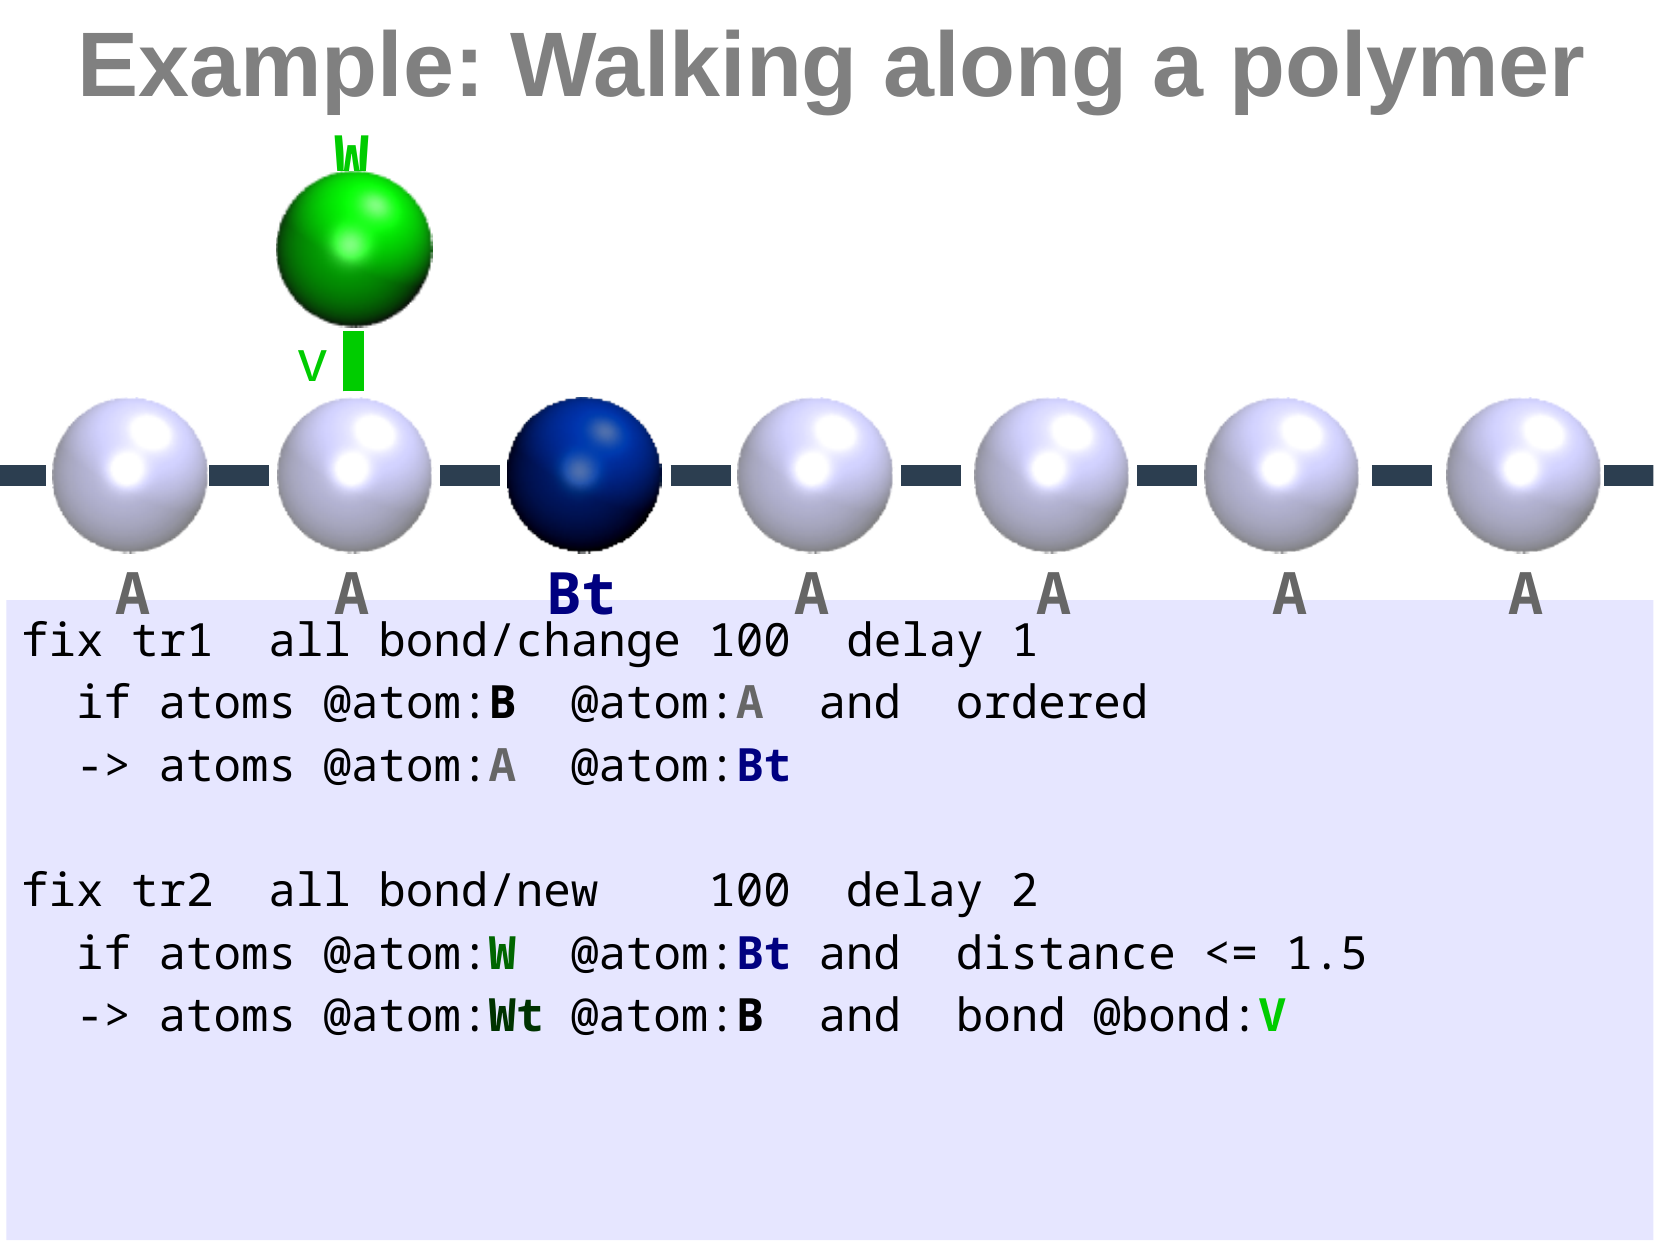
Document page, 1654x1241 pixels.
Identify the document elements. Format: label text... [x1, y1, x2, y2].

text_box Bt [508, 545, 655, 619]
picture [1204, 397, 1361, 554]
text_box A [1452, 545, 1600, 619]
text_box A [278, 545, 426, 619]
picture [1446, 397, 1603, 554]
picture [52, 397, 210, 554]
text_box A [59, 545, 207, 619]
picture [737, 397, 895, 554]
picture [507, 397, 662, 554]
text_box W [278, 108, 426, 171]
picture [277, 397, 434, 554]
text_box fix tr1 all bond/change 100 delay 1 if atoms @atom:B @atom:A and ordered -> atoms @atom:A @atom:Bt fix tr2 all bond/new 100 delay 2 if atoms @atom:W @atom:Bt and distance <= 1.5 -> atoms @atom:Wt @atom:B and bond @bond:V [6, 600, 1654, 1241]
text_box A [980, 545, 1128, 619]
picture [974, 397, 1131, 554]
title Example: Walking along a polymer [0, 0, 1654, 168]
picture [276, 171, 433, 328]
text_box v [239, 321, 386, 402]
text_box A [738, 545, 886, 619]
text_box A [1216, 545, 1364, 619]
